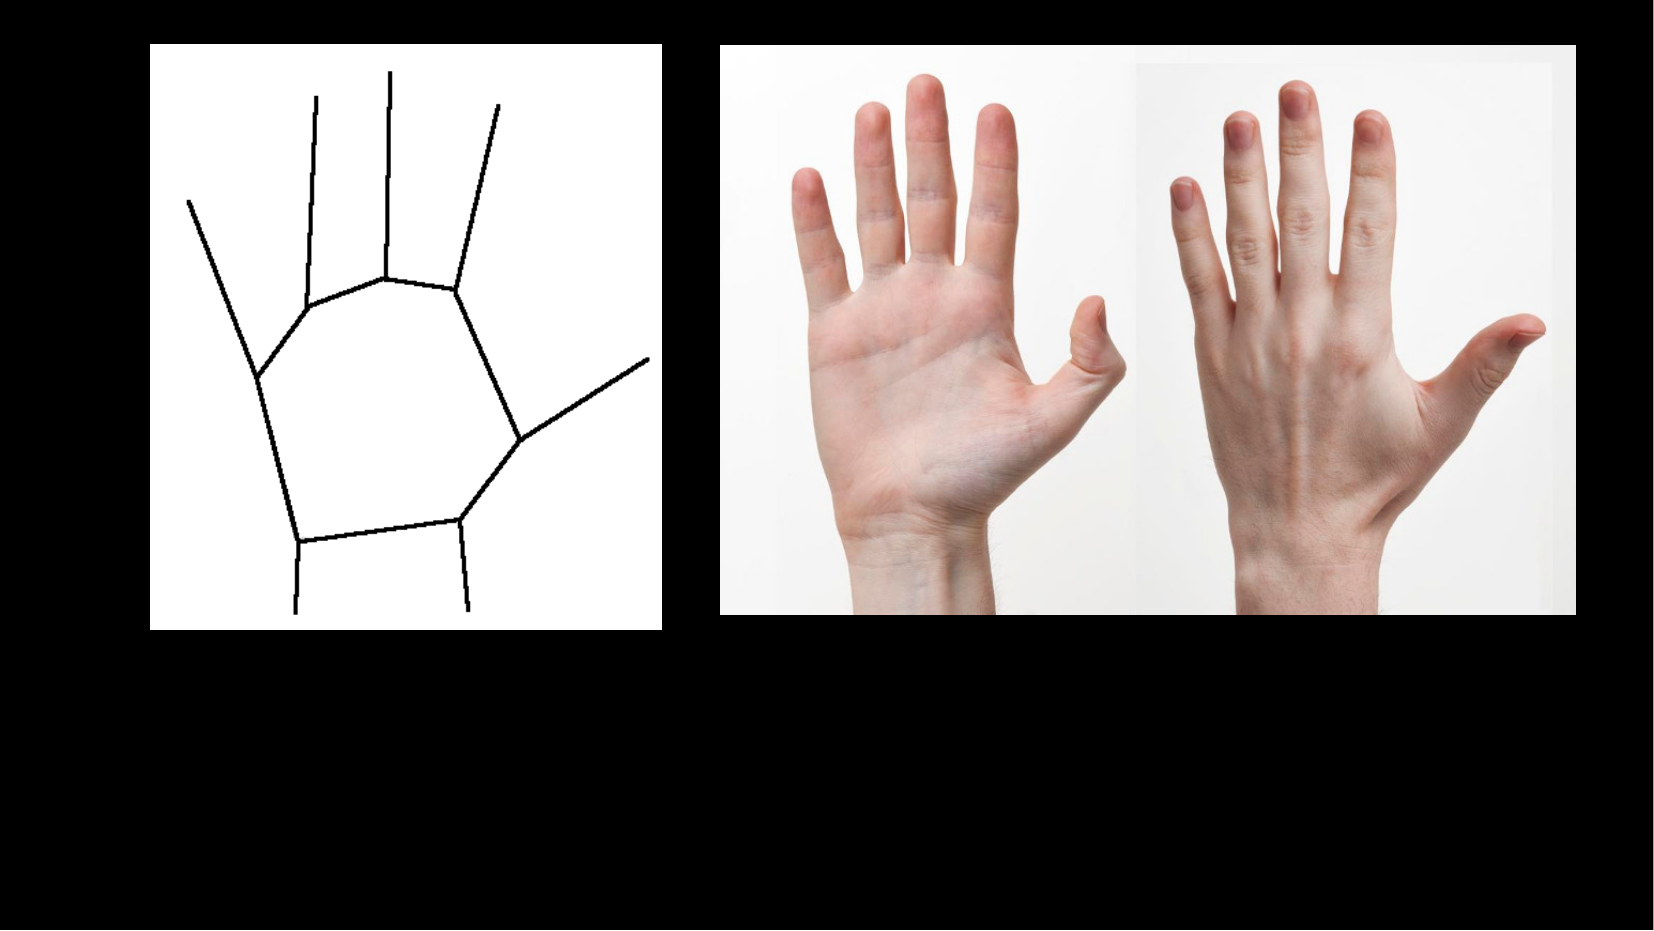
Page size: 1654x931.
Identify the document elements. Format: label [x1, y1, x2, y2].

picture [720, 45, 1576, 616]
picture [150, 44, 662, 631]
